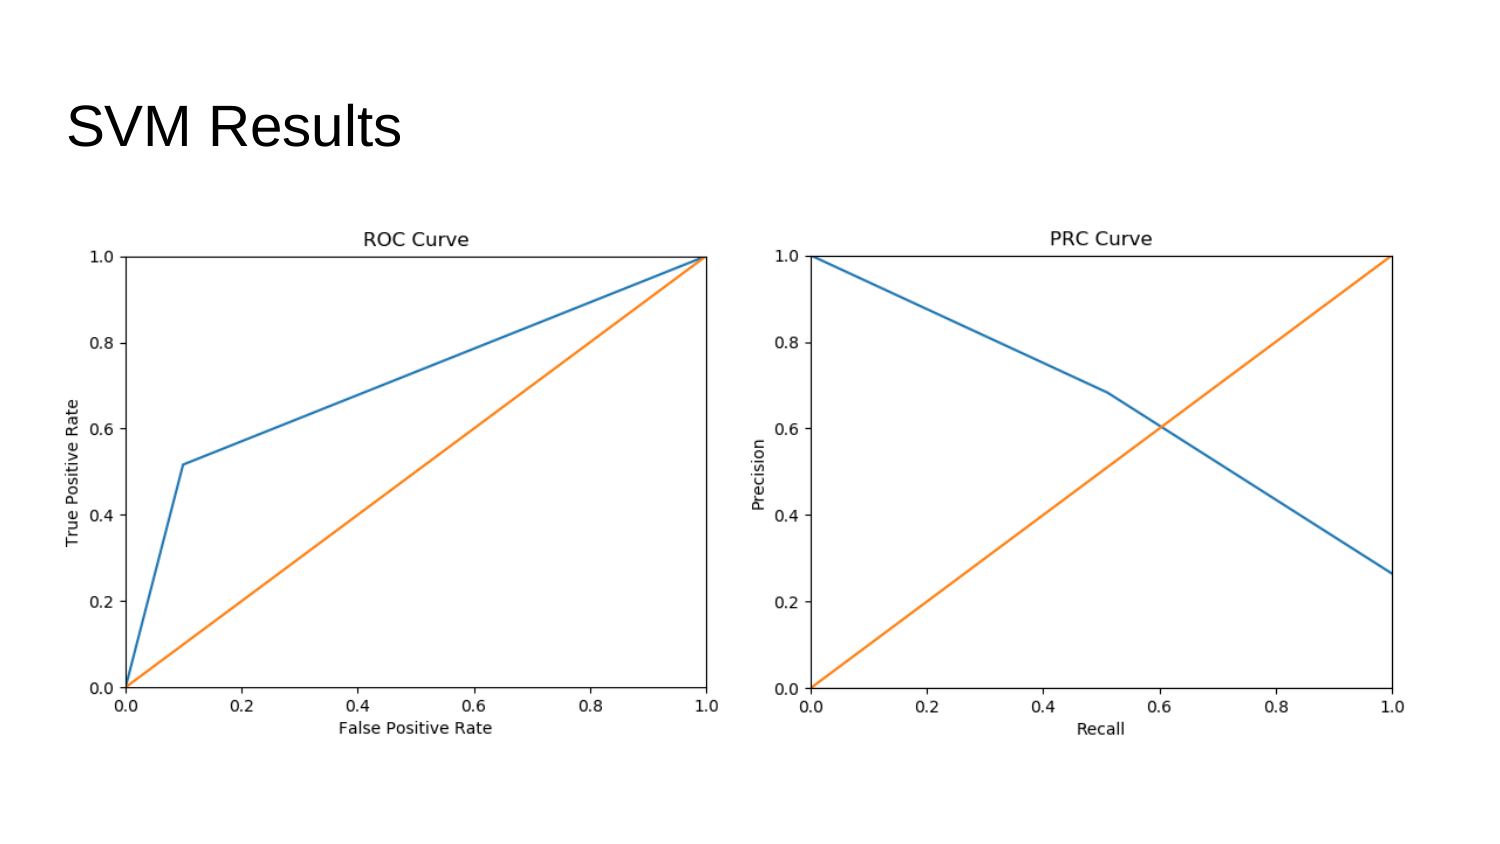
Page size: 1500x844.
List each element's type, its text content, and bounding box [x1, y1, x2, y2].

title SVM Results [51, 72, 1449, 167]
picture [32, 188, 1467, 750]
